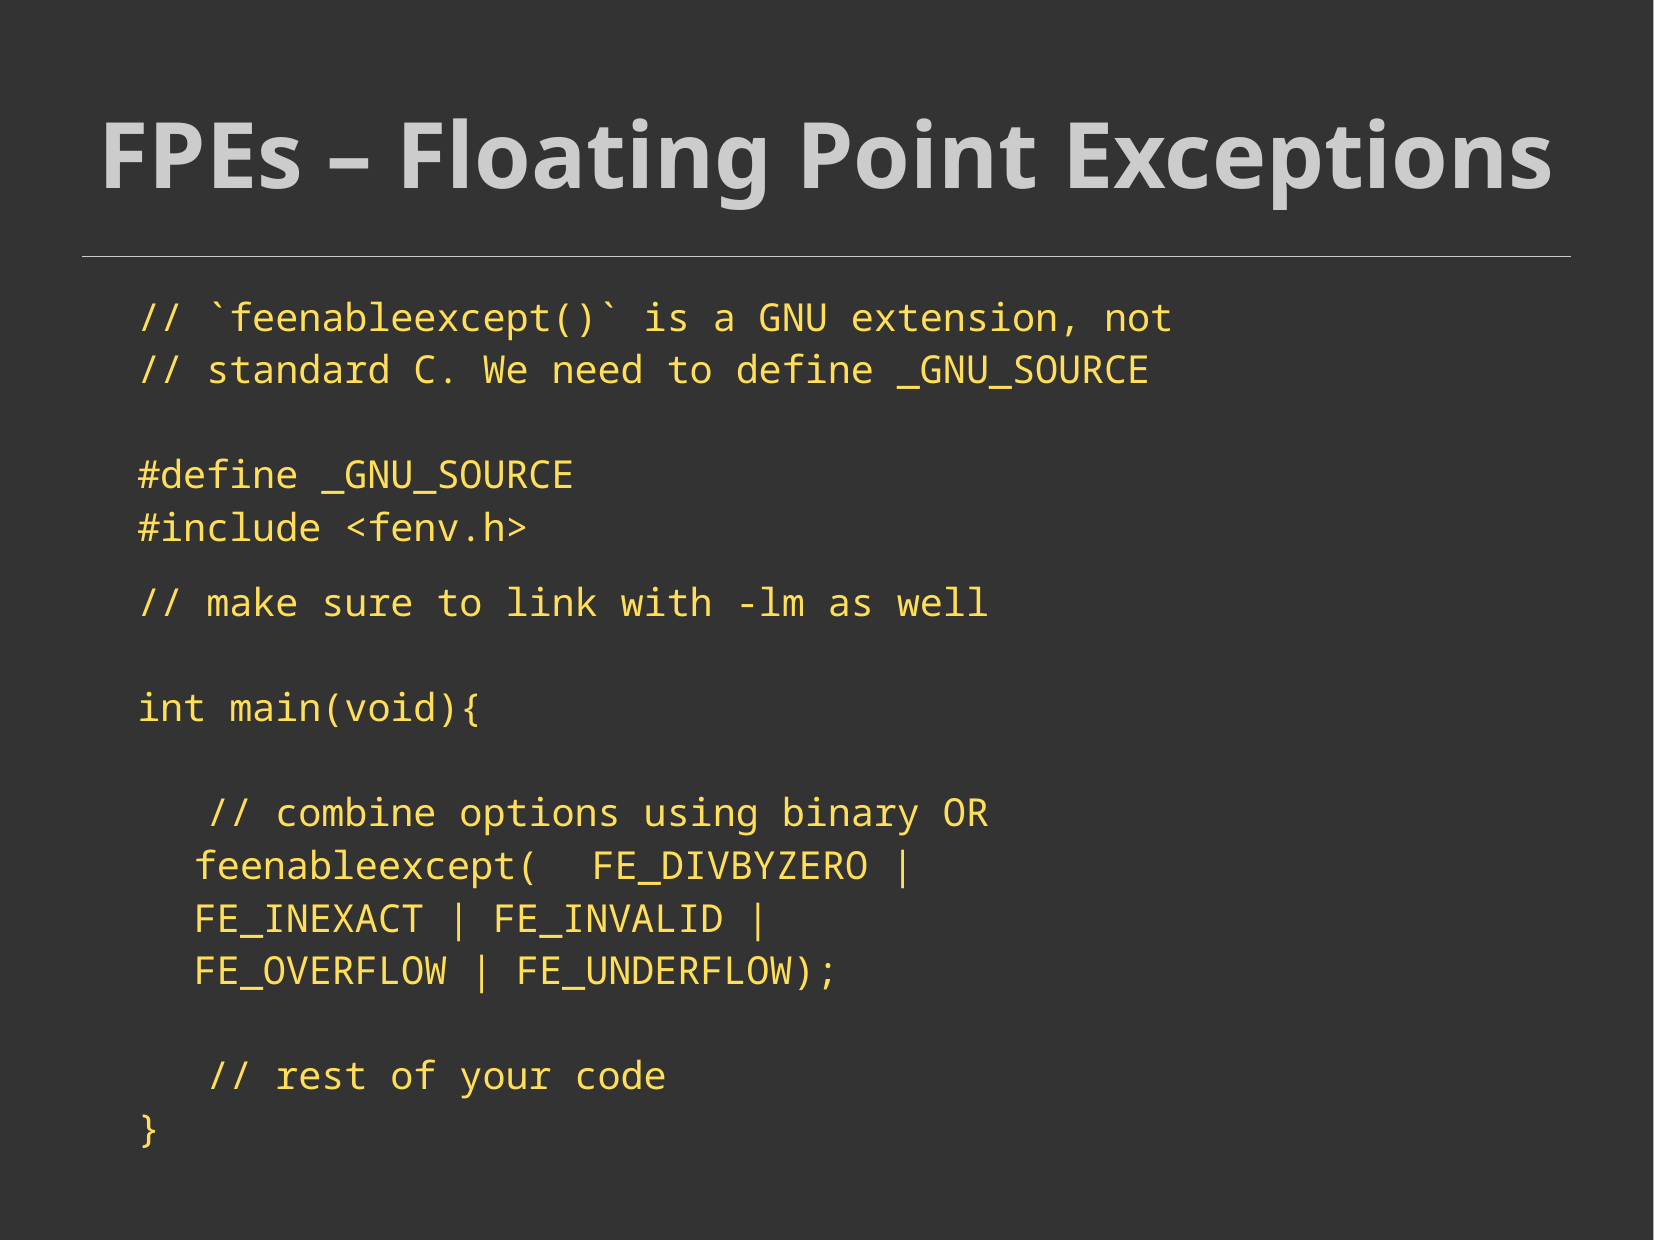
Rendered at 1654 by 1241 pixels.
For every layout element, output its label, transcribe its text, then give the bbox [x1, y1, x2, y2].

title FPEs – Floating Point Exceptions [82, 49, 1571, 257]
list // `feenableexcept()` is a GNU extension, not // standard C. We need to define _GNU_SOURCE #define _GNU_SOURCE #include <fenv.h> // make sure to link with -lm as well int main(void){ // combine options using binary OR feenableexcept( FE_DIVBYZERO | FE_INEXACT | FE_INVALID | FE_OVERFLOW | FE_UNDERFLOW); // rest of your code } [82, 290, 1571, 1158]
